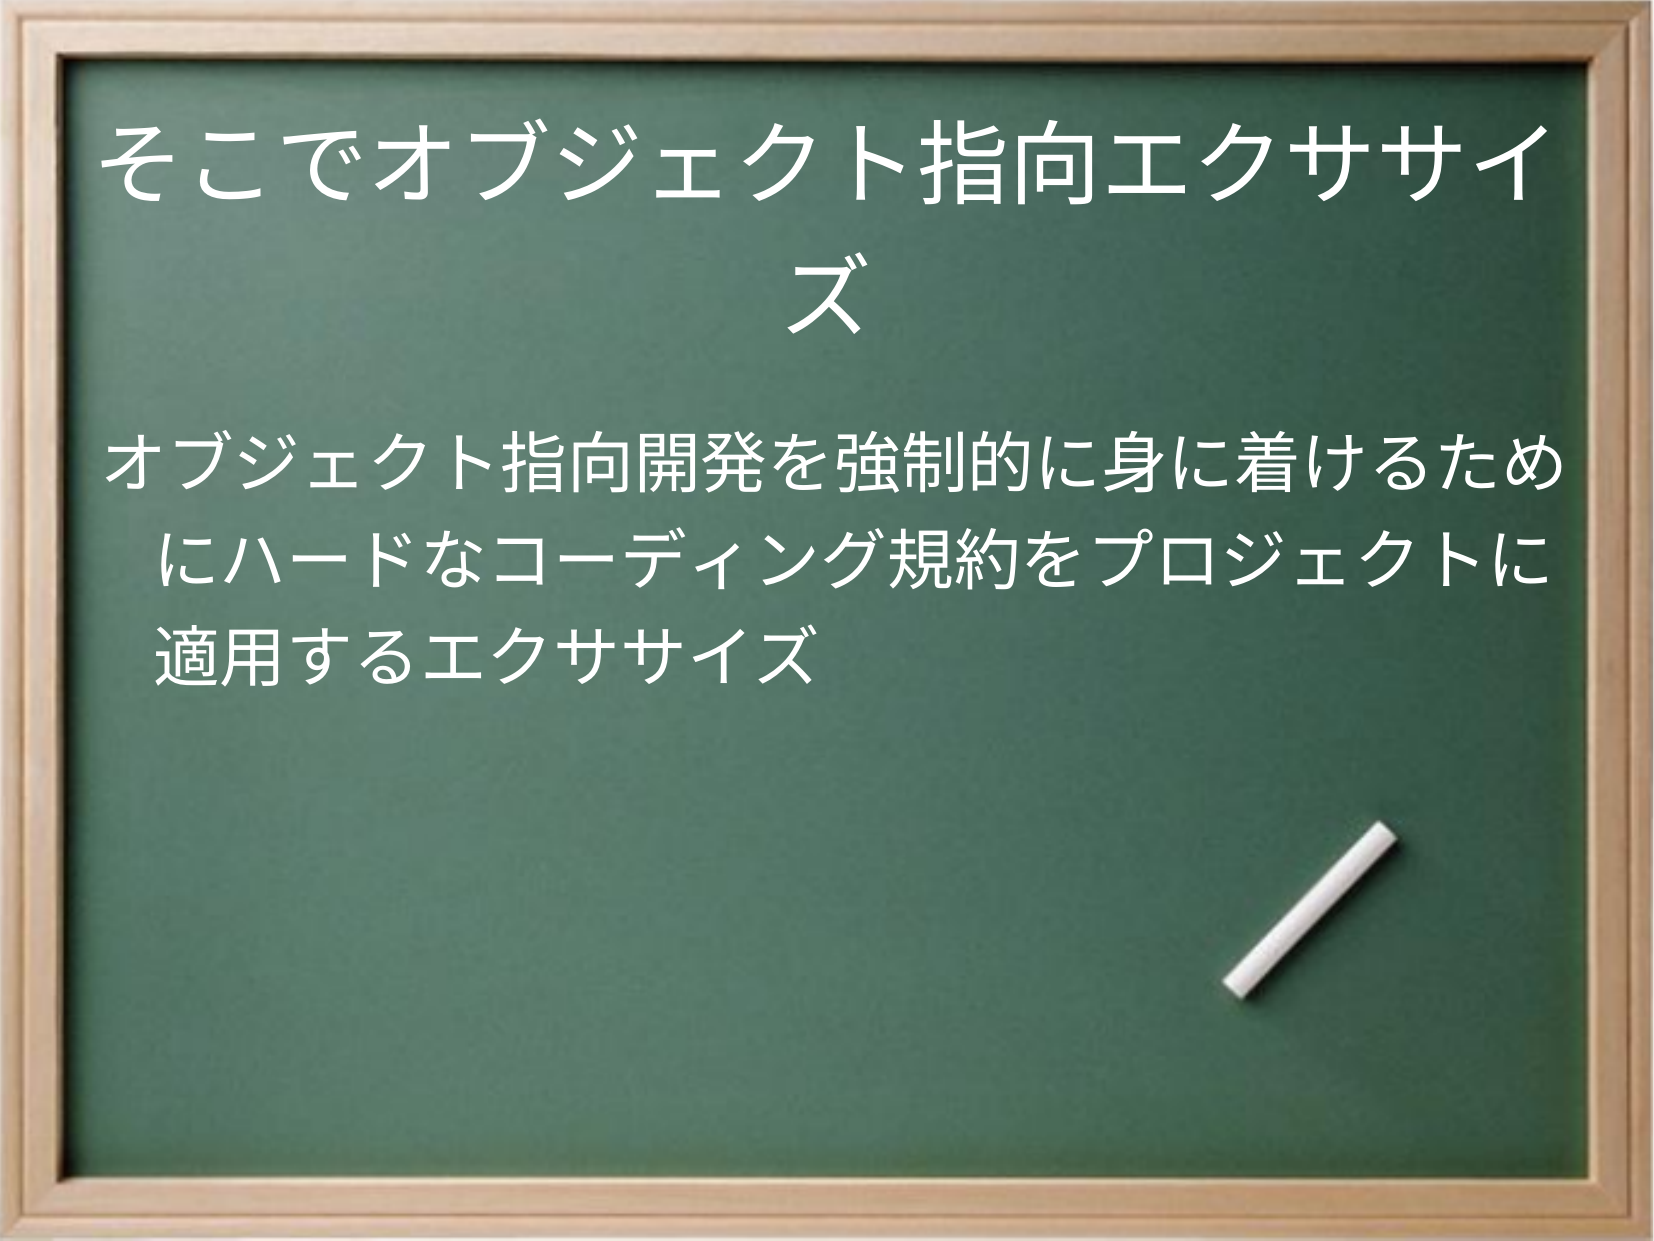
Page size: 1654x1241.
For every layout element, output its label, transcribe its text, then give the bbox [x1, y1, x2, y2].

picture [0, 0, 1654, 1241]
title そこでオブジェクト指向エクササイズ [82, 86, 1571, 290]
list オブジェクト指向開発を強制的に身に着けるためにハードなコーディング規約をプロジェクトに適用するエクササイズ [82, 290, 1571, 1109]
